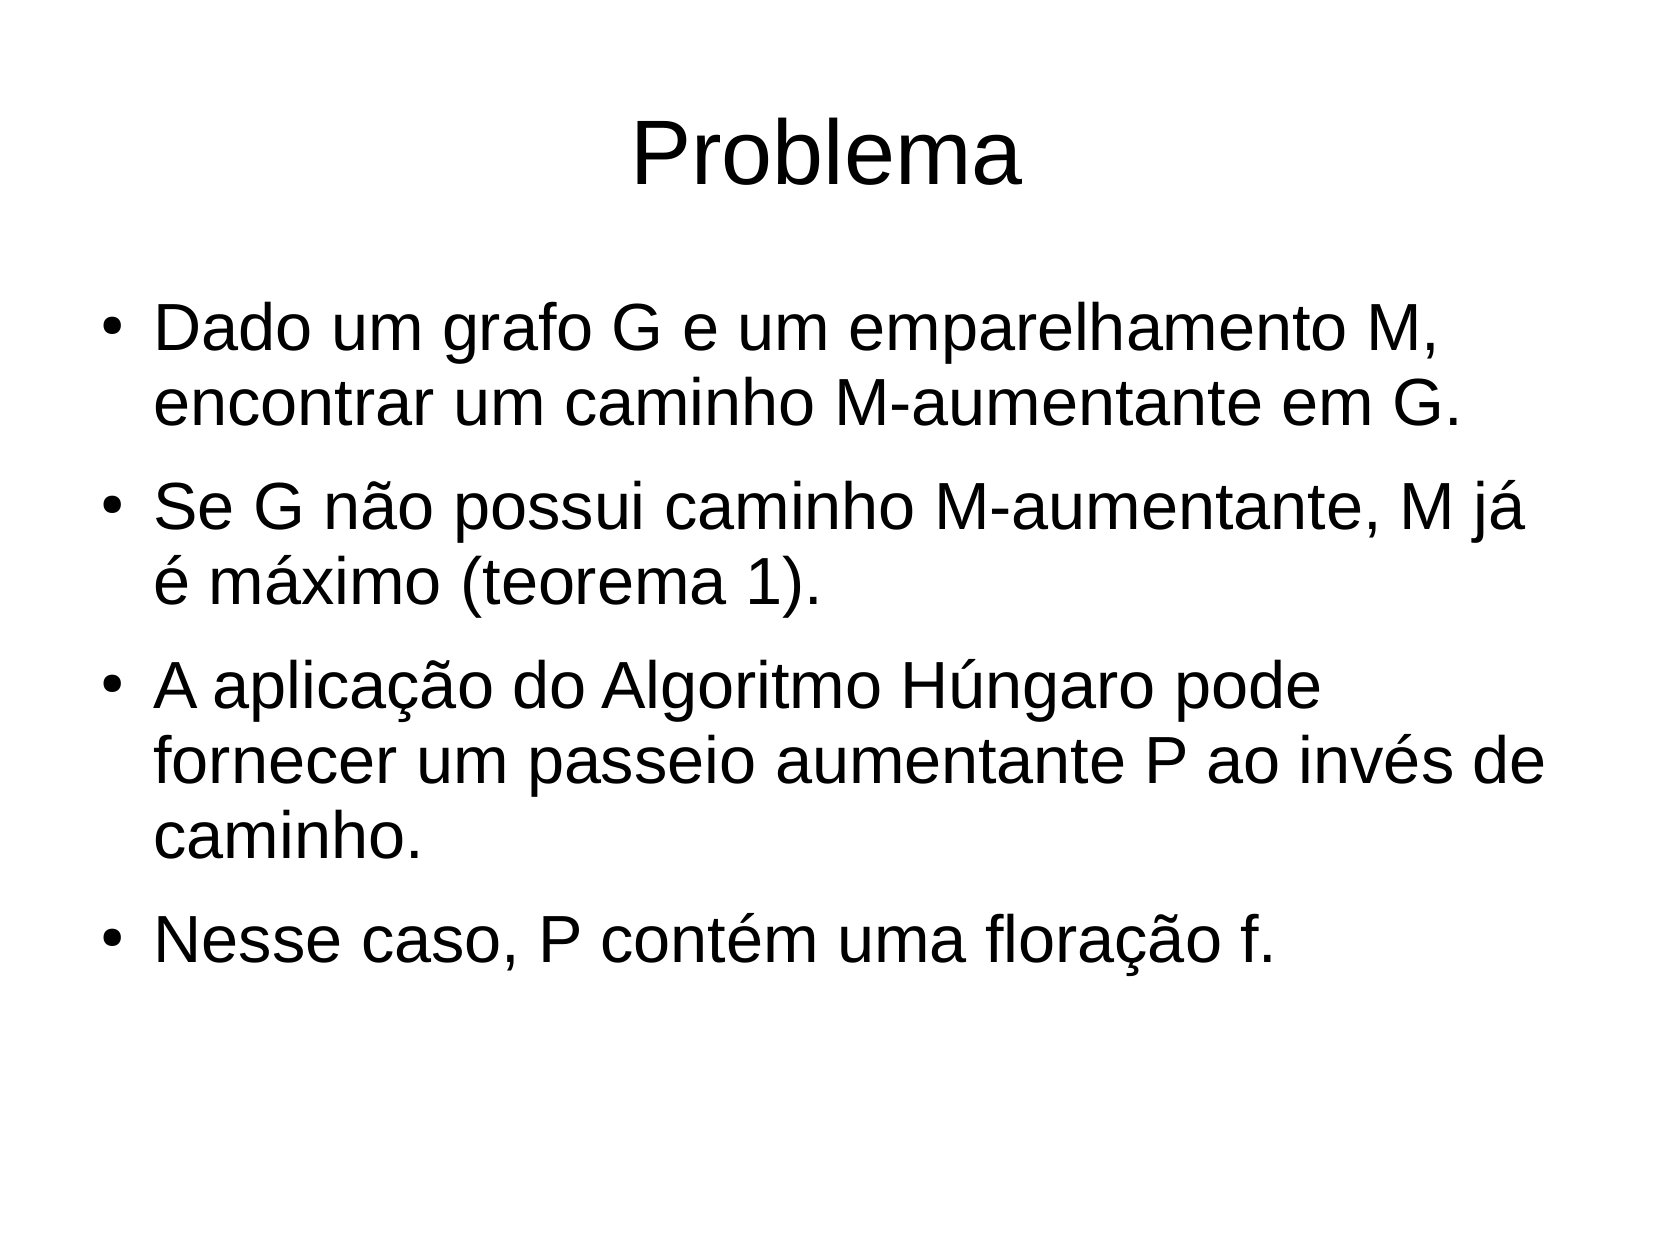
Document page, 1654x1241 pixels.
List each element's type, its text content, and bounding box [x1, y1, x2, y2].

title Problema [82, 49, 1571, 257]
list Dado um grafo G e um emparelhamento M, encontrar um caminho M-aumentante em G. Se G não possui caminho M-aumentante, M já é máximo (teorema 1). A aplicação do Algoritmo Húngaro pode fornecer um passeio aumentante P ao invés de caminho. Nesse caso, P contém uma floração f. [82, 290, 1571, 1109]
